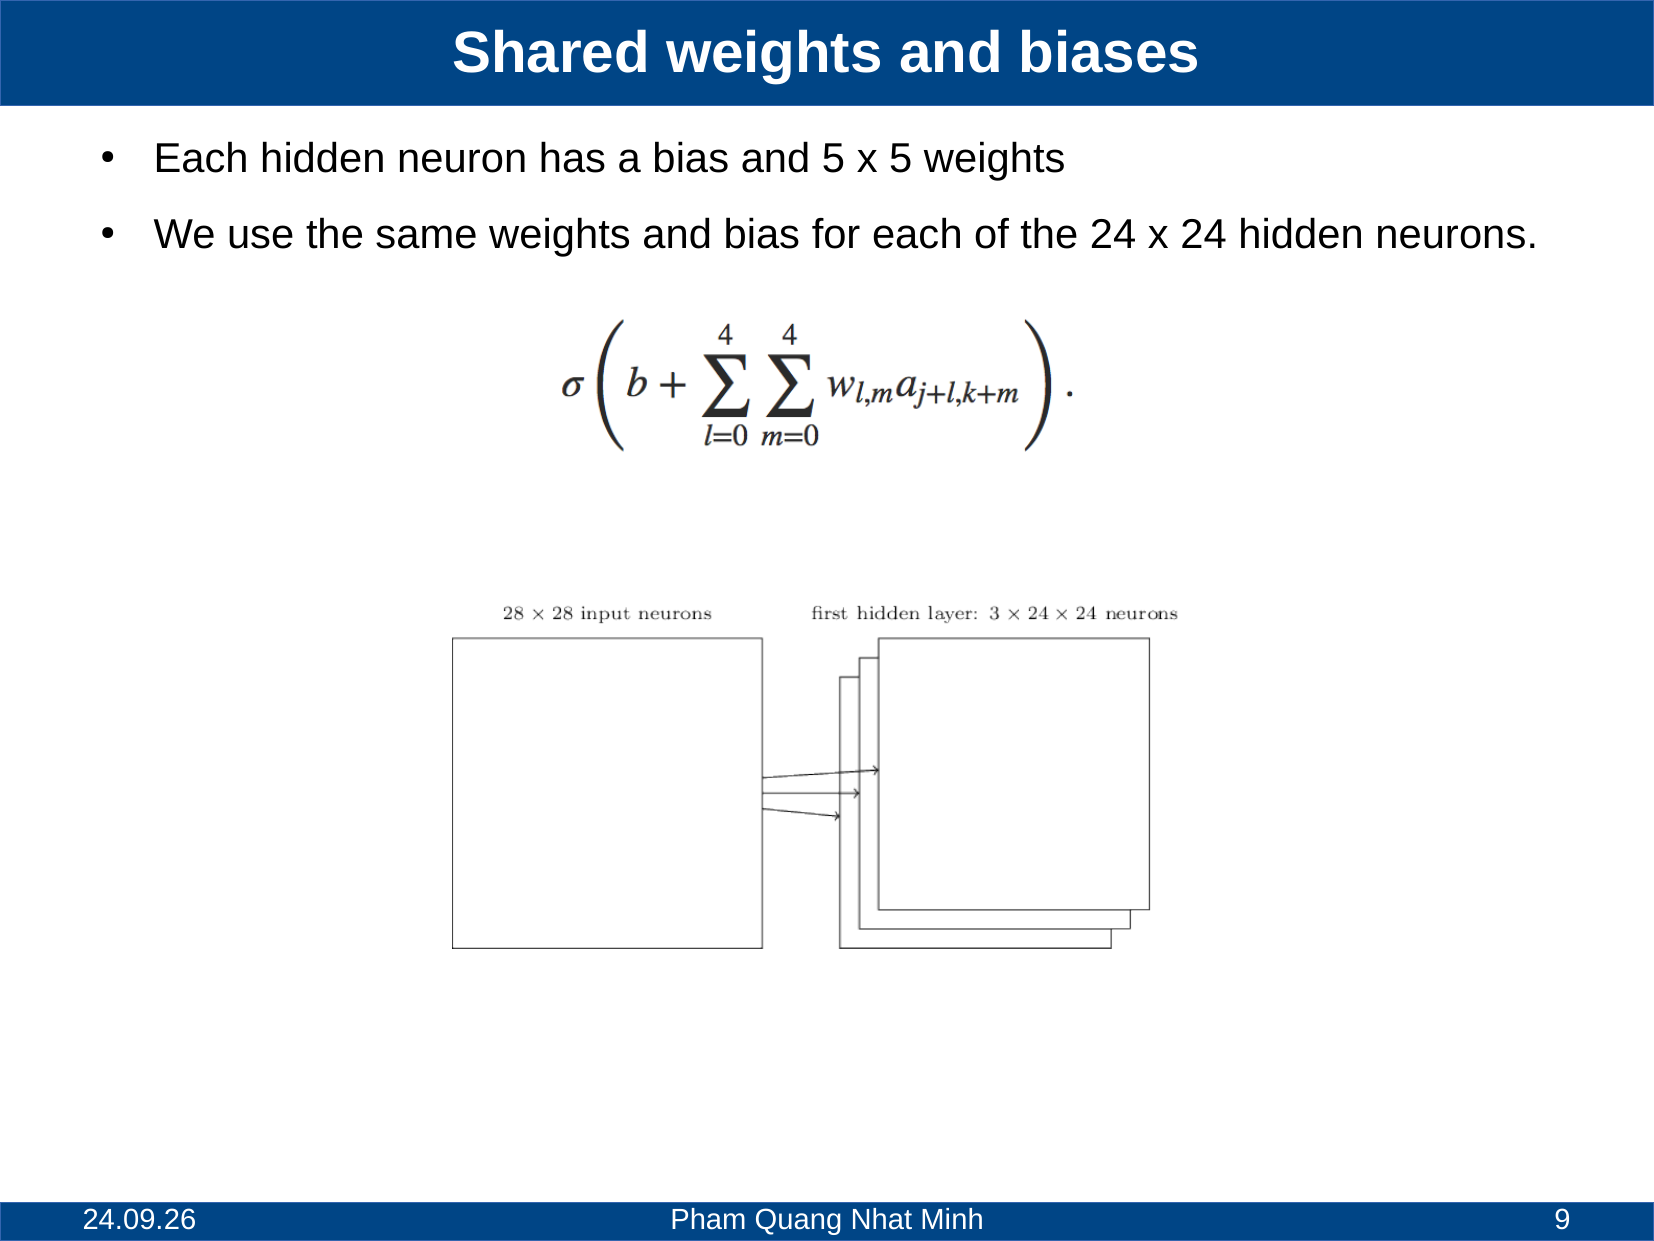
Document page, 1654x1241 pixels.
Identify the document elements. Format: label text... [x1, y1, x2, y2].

list Each hidden neuron has a bias and 5 x 5 weights We use the same weights and bias for each of the 24 x 24 hidden neurons. [82, 135, 1571, 496]
picture [452, 599, 1186, 950]
picture [534, 284, 1096, 481]
title Shared weights and biases [0, 0, 1654, 106]
